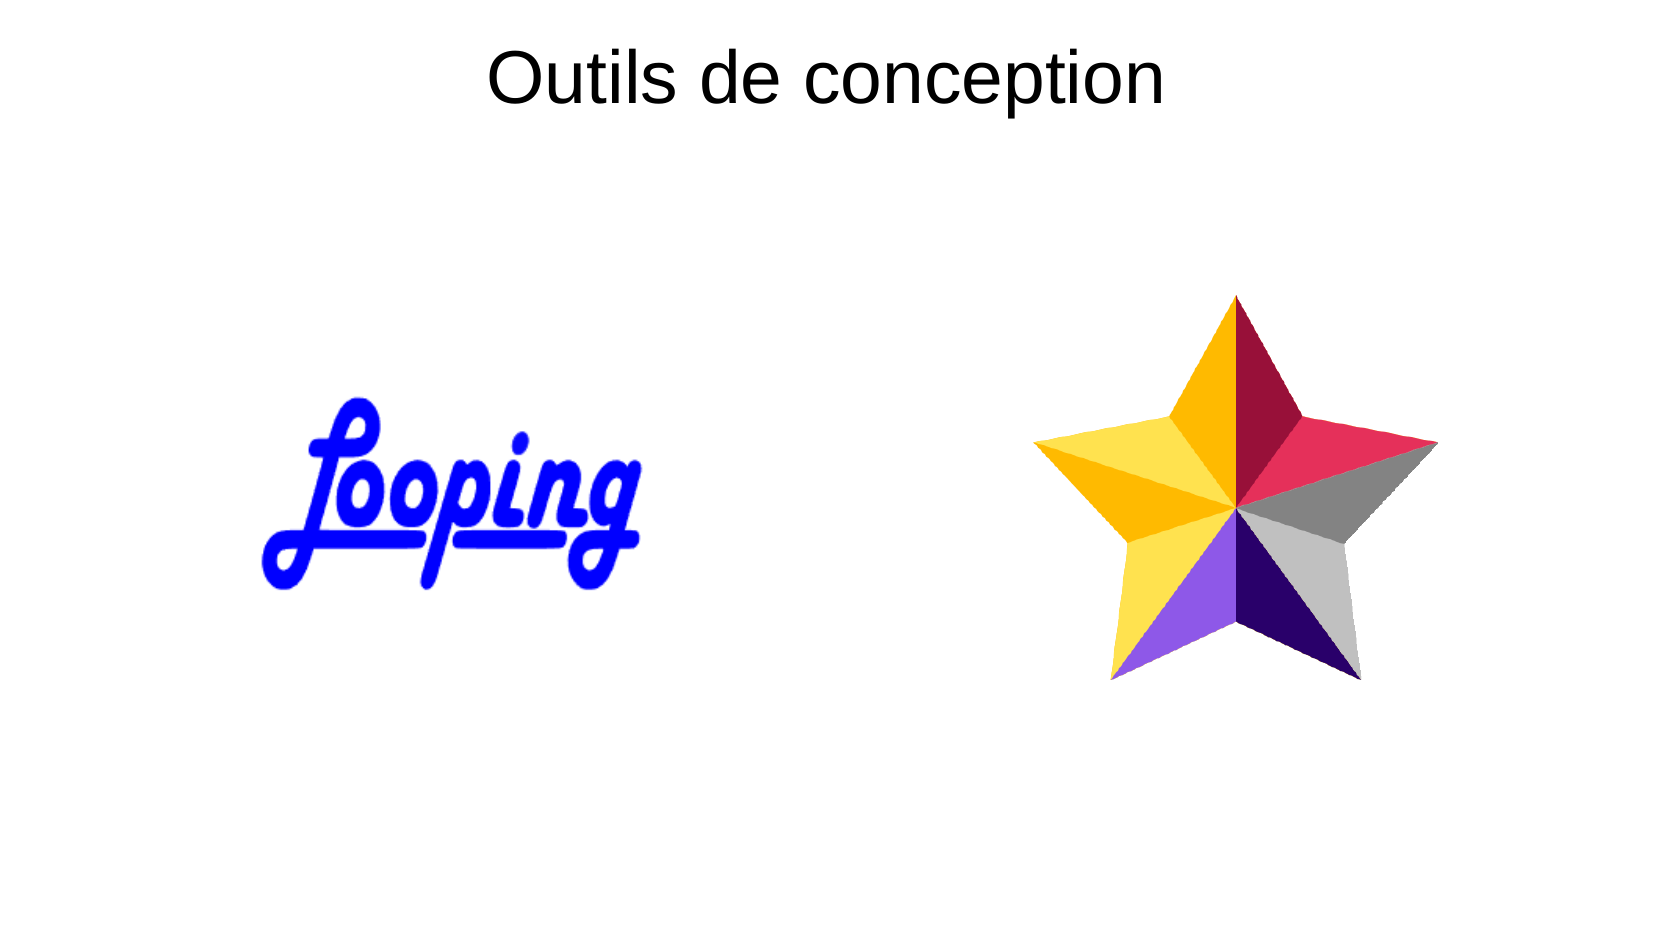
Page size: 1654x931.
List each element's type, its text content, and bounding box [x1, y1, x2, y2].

title Outils de conception [82, 0, 1571, 156]
picture [1033, 295, 1438, 680]
picture [226, 383, 680, 609]
